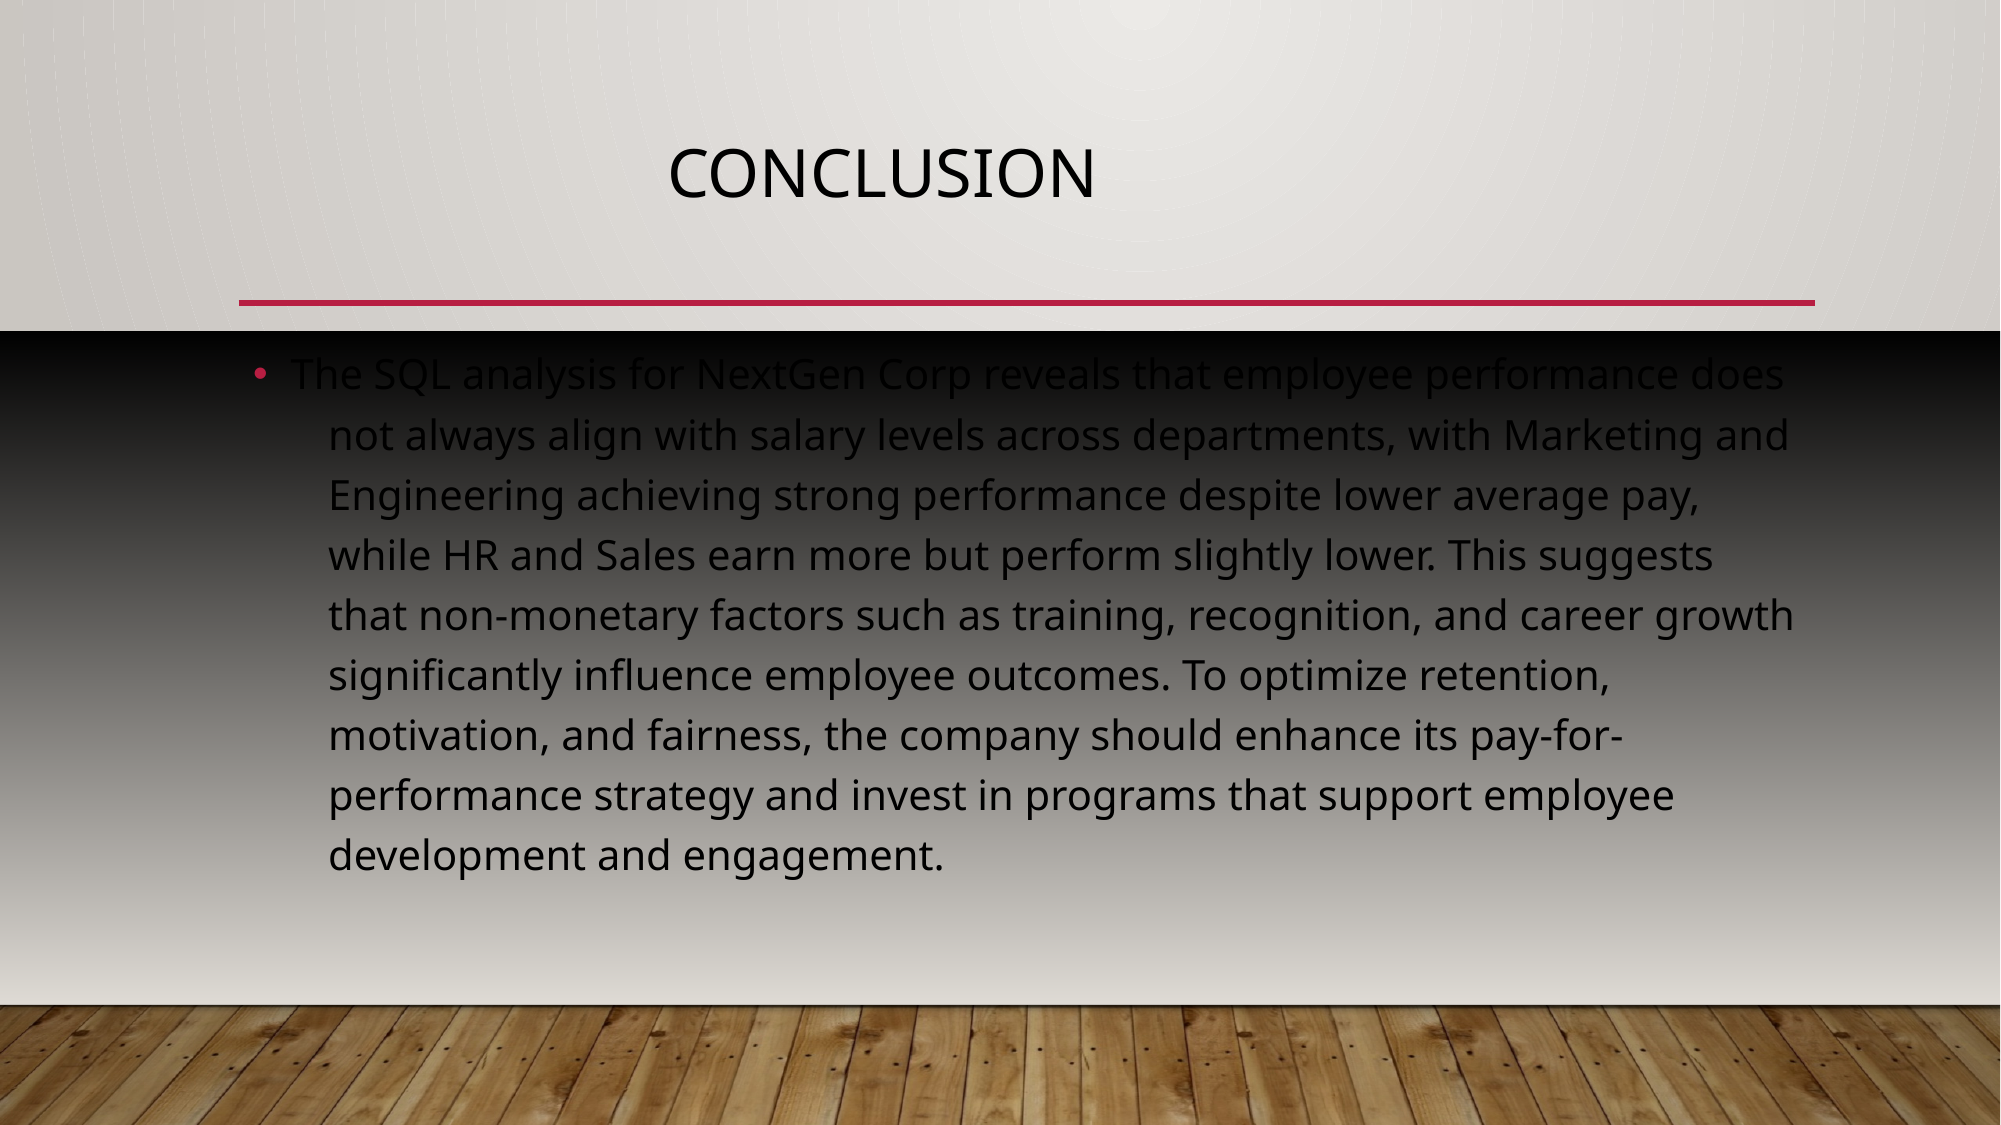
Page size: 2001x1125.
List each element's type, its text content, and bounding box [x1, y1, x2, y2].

title Conclusion [238, 131, 1814, 305]
list The SQL analysis for NextGen Corp reveals that employee performance does not always align with salary levels across departments, with Marketing and Engineering achieving strong performance despite lower average pay, while HR and Sales earn more but perform slightly lower. This suggests that non-monetary factors such as training, recognition, and career growth significantly influence employee outcomes. To optimize retention, motivation, and fairness, the company should enhance its pay-for-performance strategy and invest in programs that support employee development and engagement. [238, 330, 1814, 897]
